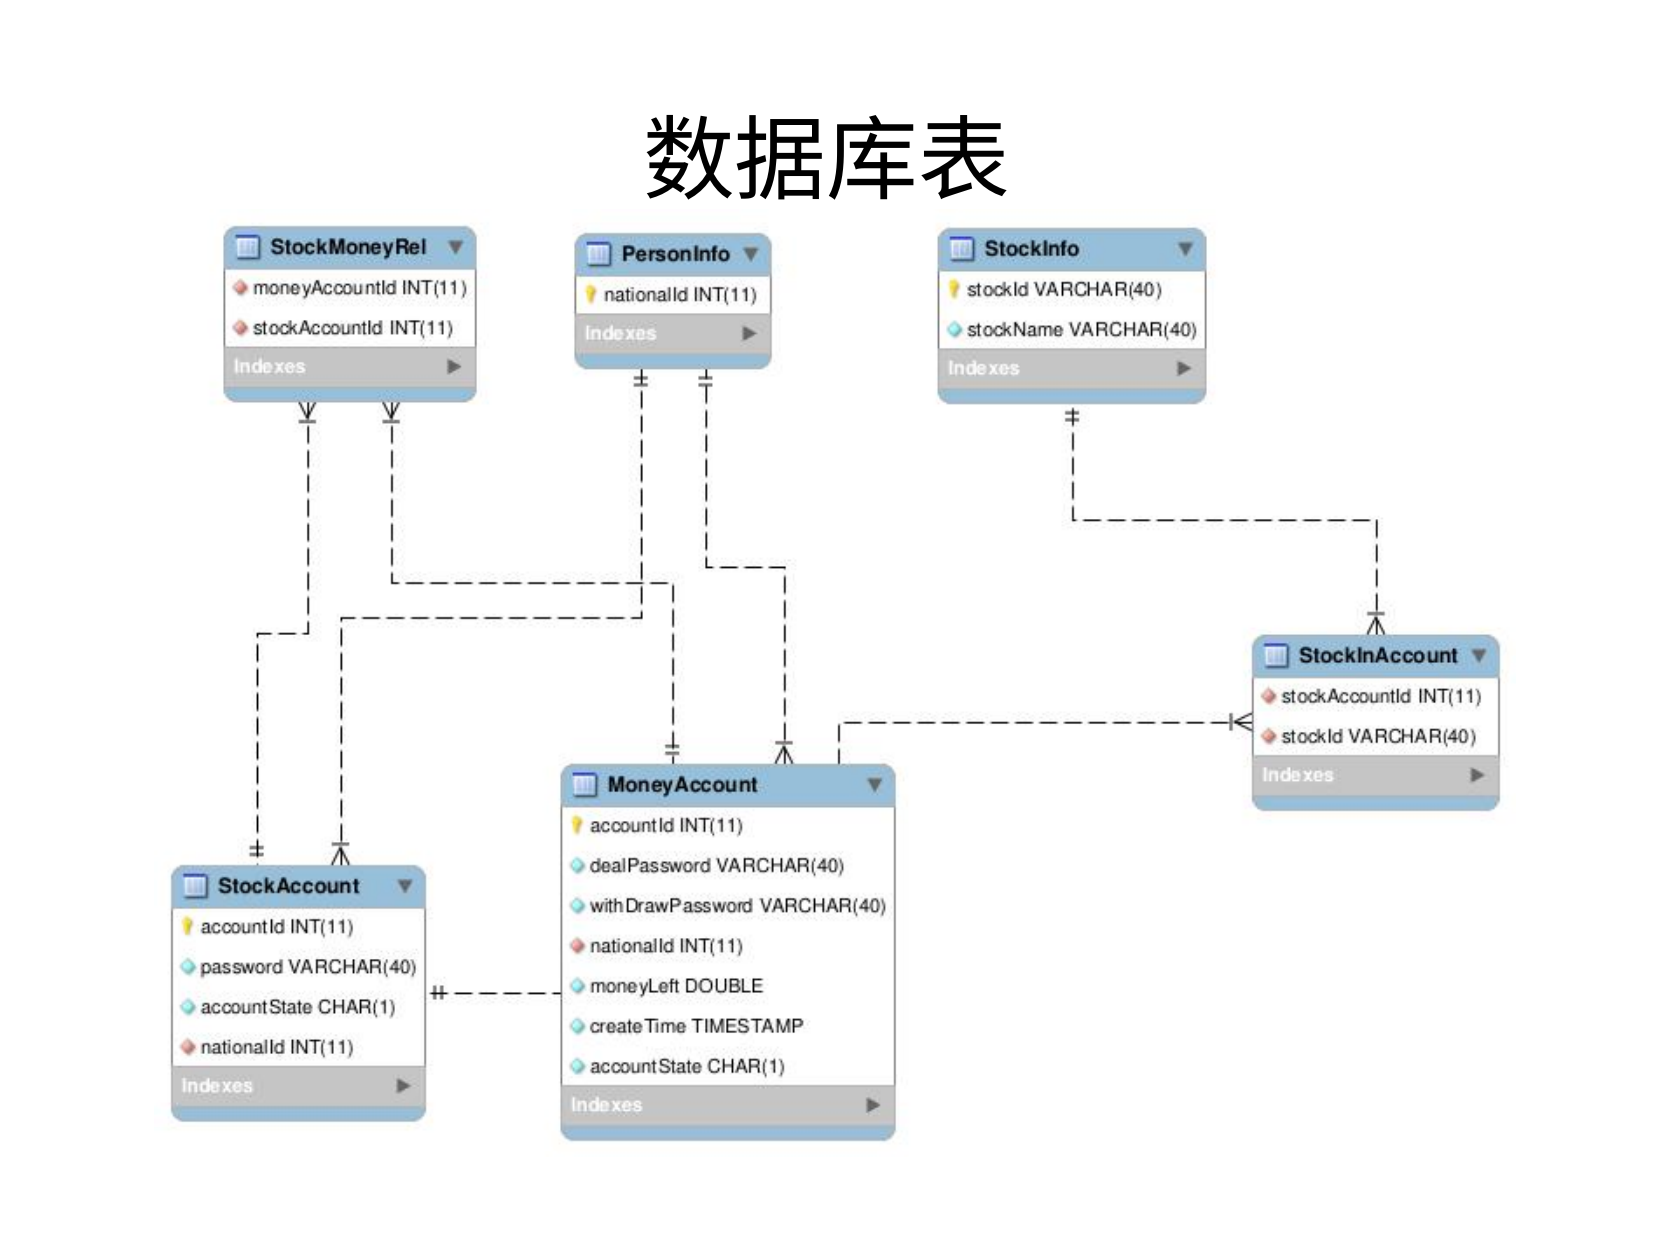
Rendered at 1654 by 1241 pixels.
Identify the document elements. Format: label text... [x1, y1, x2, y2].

title 数据库表 [82, 49, 1571, 257]
picture [154, 209, 1516, 1158]
